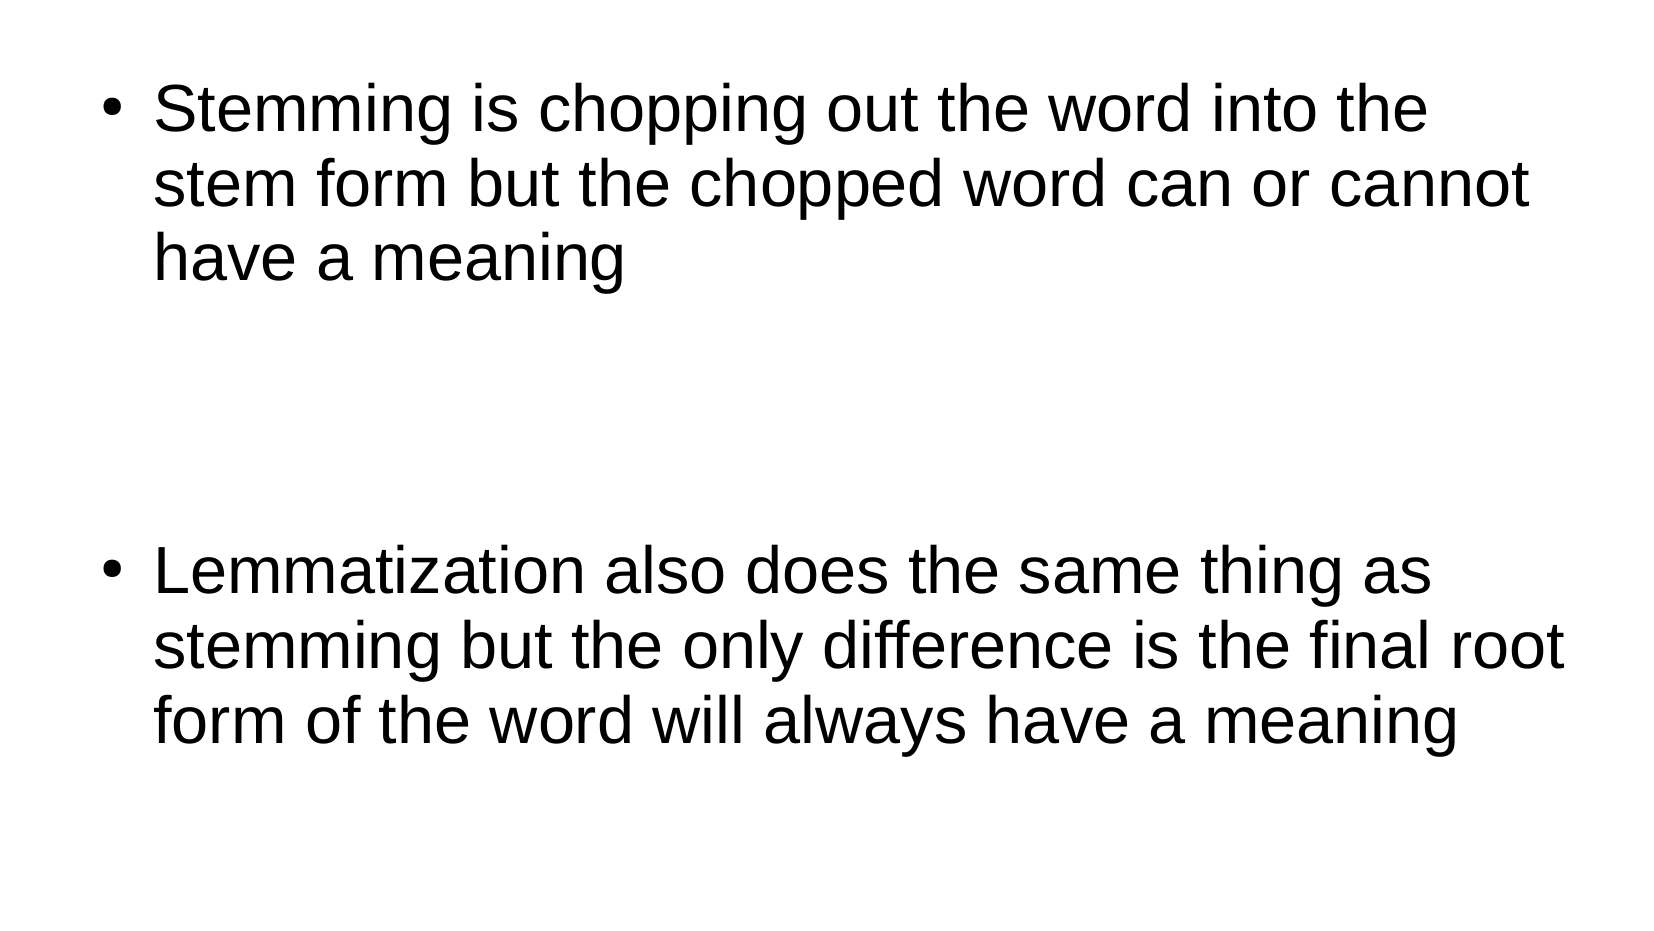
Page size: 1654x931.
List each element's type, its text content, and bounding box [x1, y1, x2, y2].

list Stemming is chopping out the word into the stem form but the chopped word can or cannot have a meaning Lemmatization also does the same thing as stemming but the only difference is the final root form of the word will always have a meaning [82, 70, 1571, 863]
